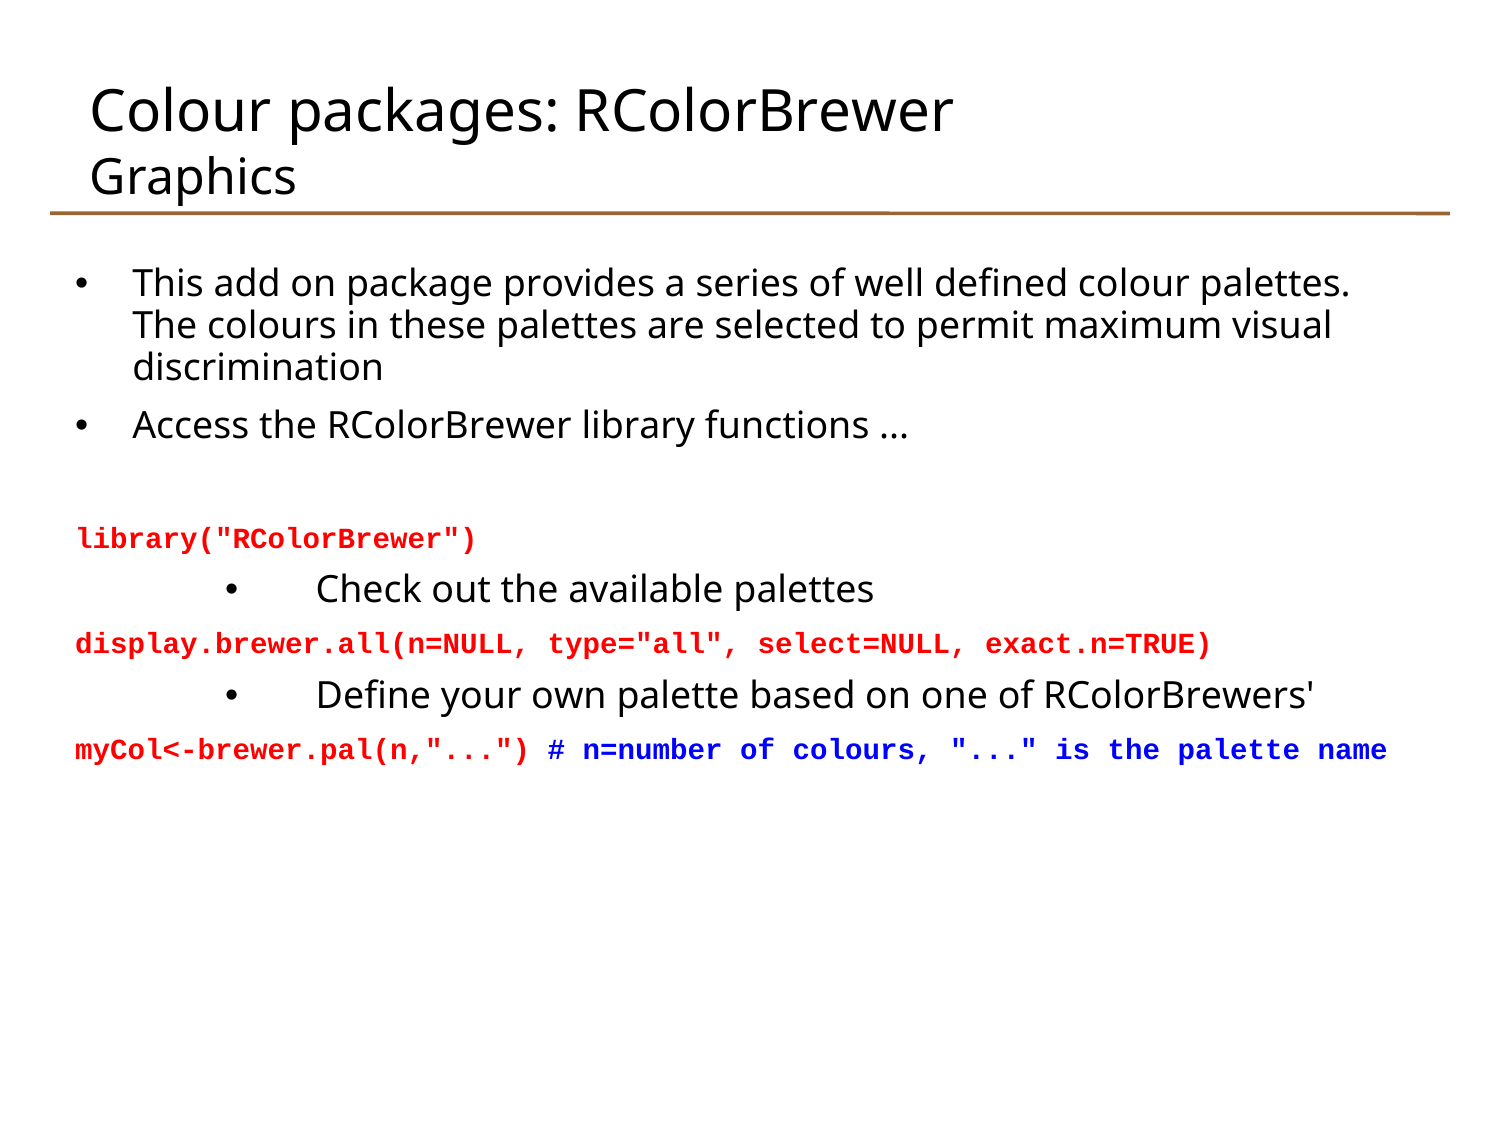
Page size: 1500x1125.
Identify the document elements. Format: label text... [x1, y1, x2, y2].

text_box Colour packages: RColorBrewer Graphics [75, 44, 1425, 233]
text_box This add on package provides a series of well defined colour palettes. The colours in these palettes are selected to permit maximum visual discrimination Access the RColorBrewer library functions ... library("RColorBrewer") Check out the available palettes display.brewer.all(n=NULL, type="all", select=NULL, exact.n=TRUE) Define your own palette based on one of RColorBrewers' myCol<-brewer.pal(n,"...") # n=number of colours, "..." is the palette name [75, 263, 1425, 1006]
